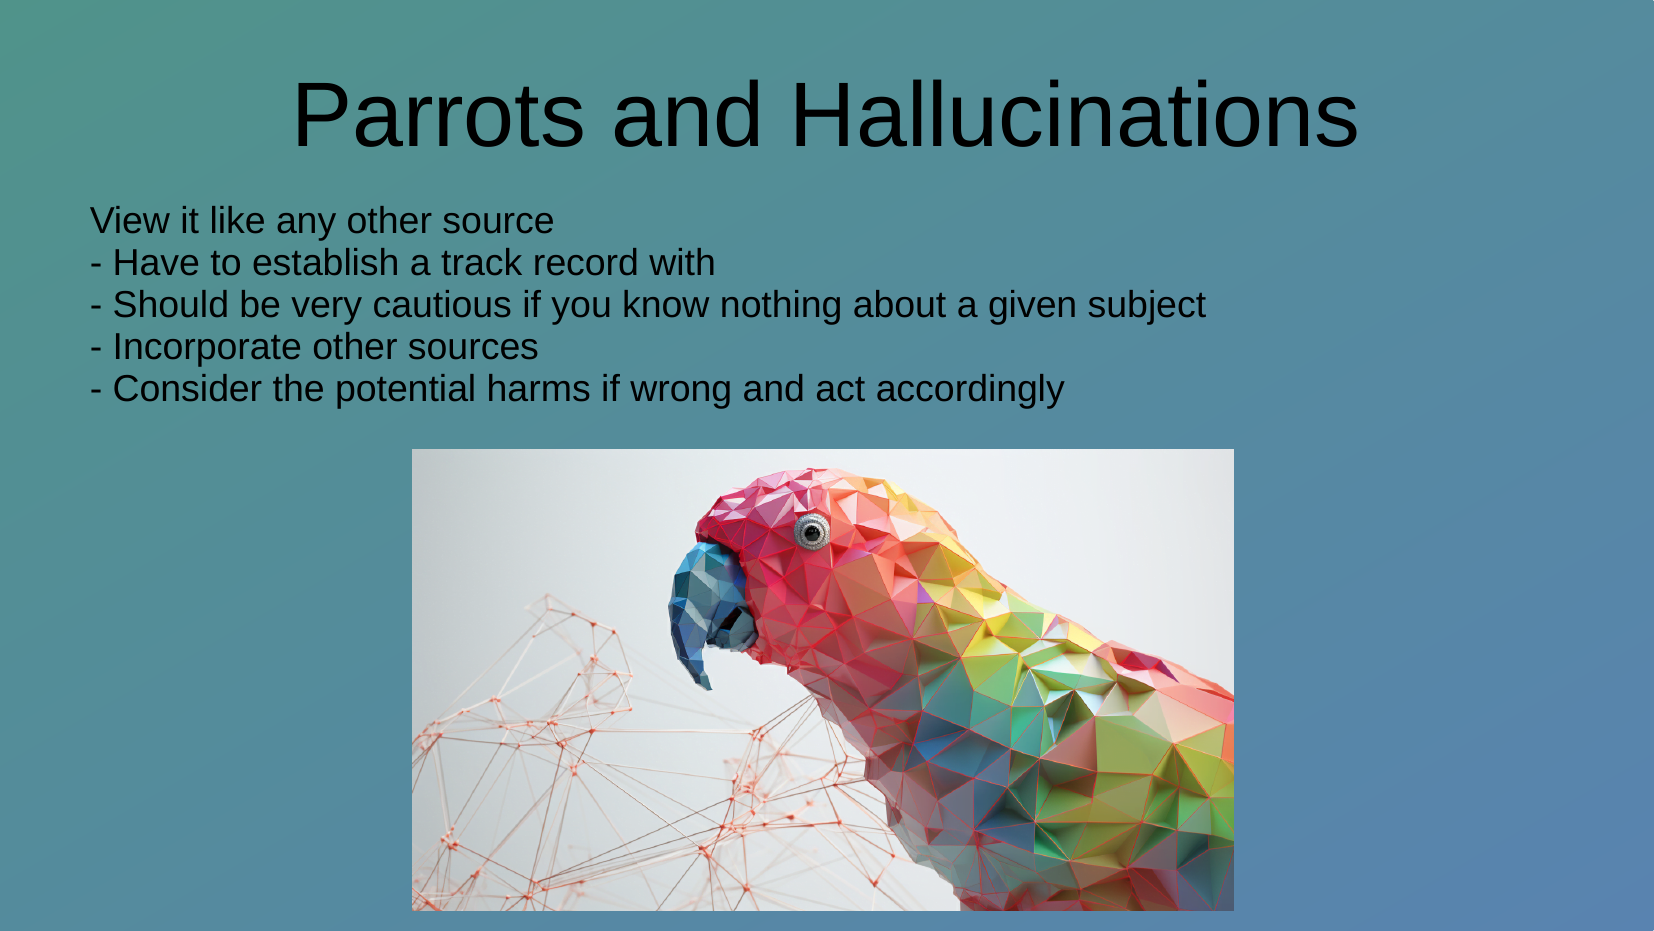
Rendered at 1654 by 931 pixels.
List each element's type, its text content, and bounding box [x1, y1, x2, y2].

title Parrots and Hallucinations [82, 37, 1571, 193]
picture [412, 449, 1234, 911]
text_box View it like any other source - Have to establish a track record with - Should be very cautious if you know nothing about a given subject - Incorporate other sources - Consider the potential harms if wrong and act accordingly [75, 192, 1351, 493]
